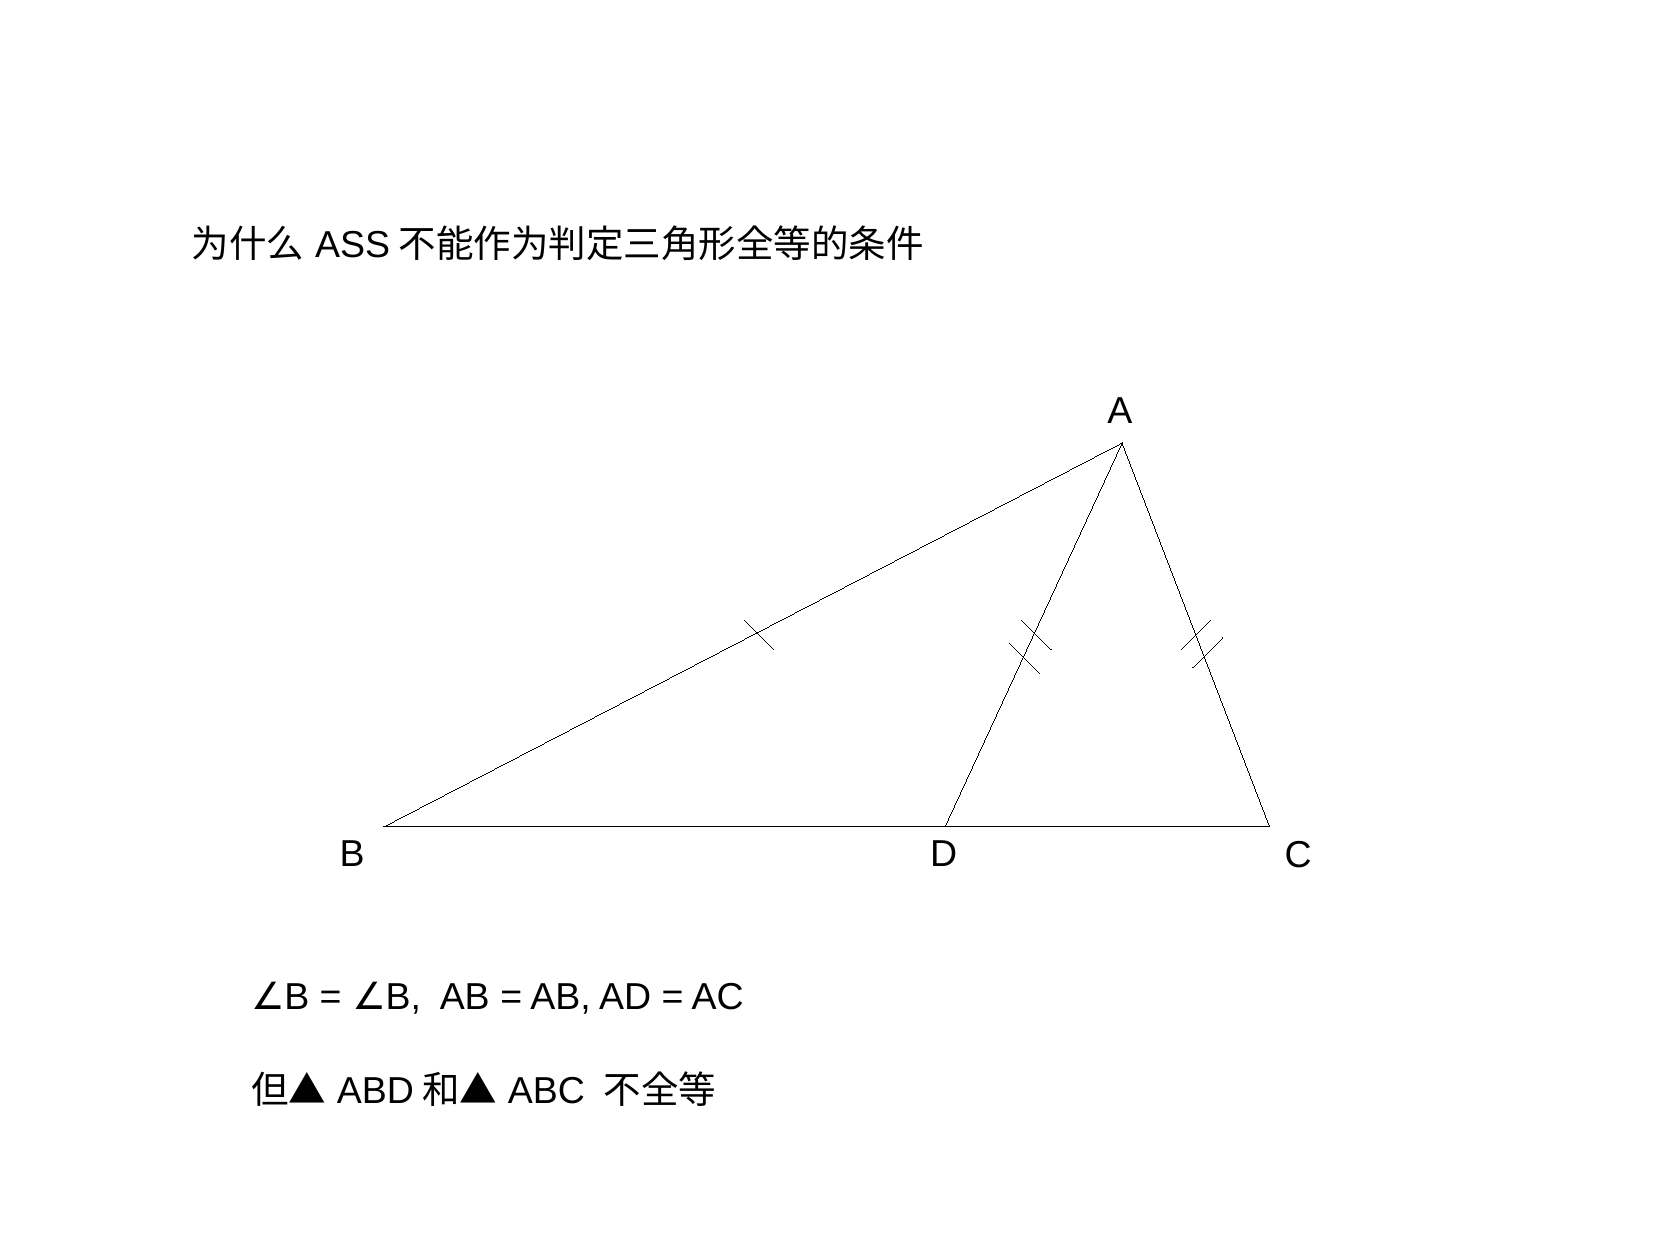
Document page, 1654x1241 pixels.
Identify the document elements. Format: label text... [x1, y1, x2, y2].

text_box ∠B = ∠B, AB = AB, AD = AC 但▲ABD和▲ABC 不全等 [236, 968, 749, 1110]
text_box D [915, 825, 973, 883]
text_box A [1092, 382, 1148, 440]
text_box B [324, 825, 380, 883]
text_box 为什么ASS不能作为判定三角形全等的条件 [177, 206, 928, 264]
text_box C [1269, 825, 1327, 883]
